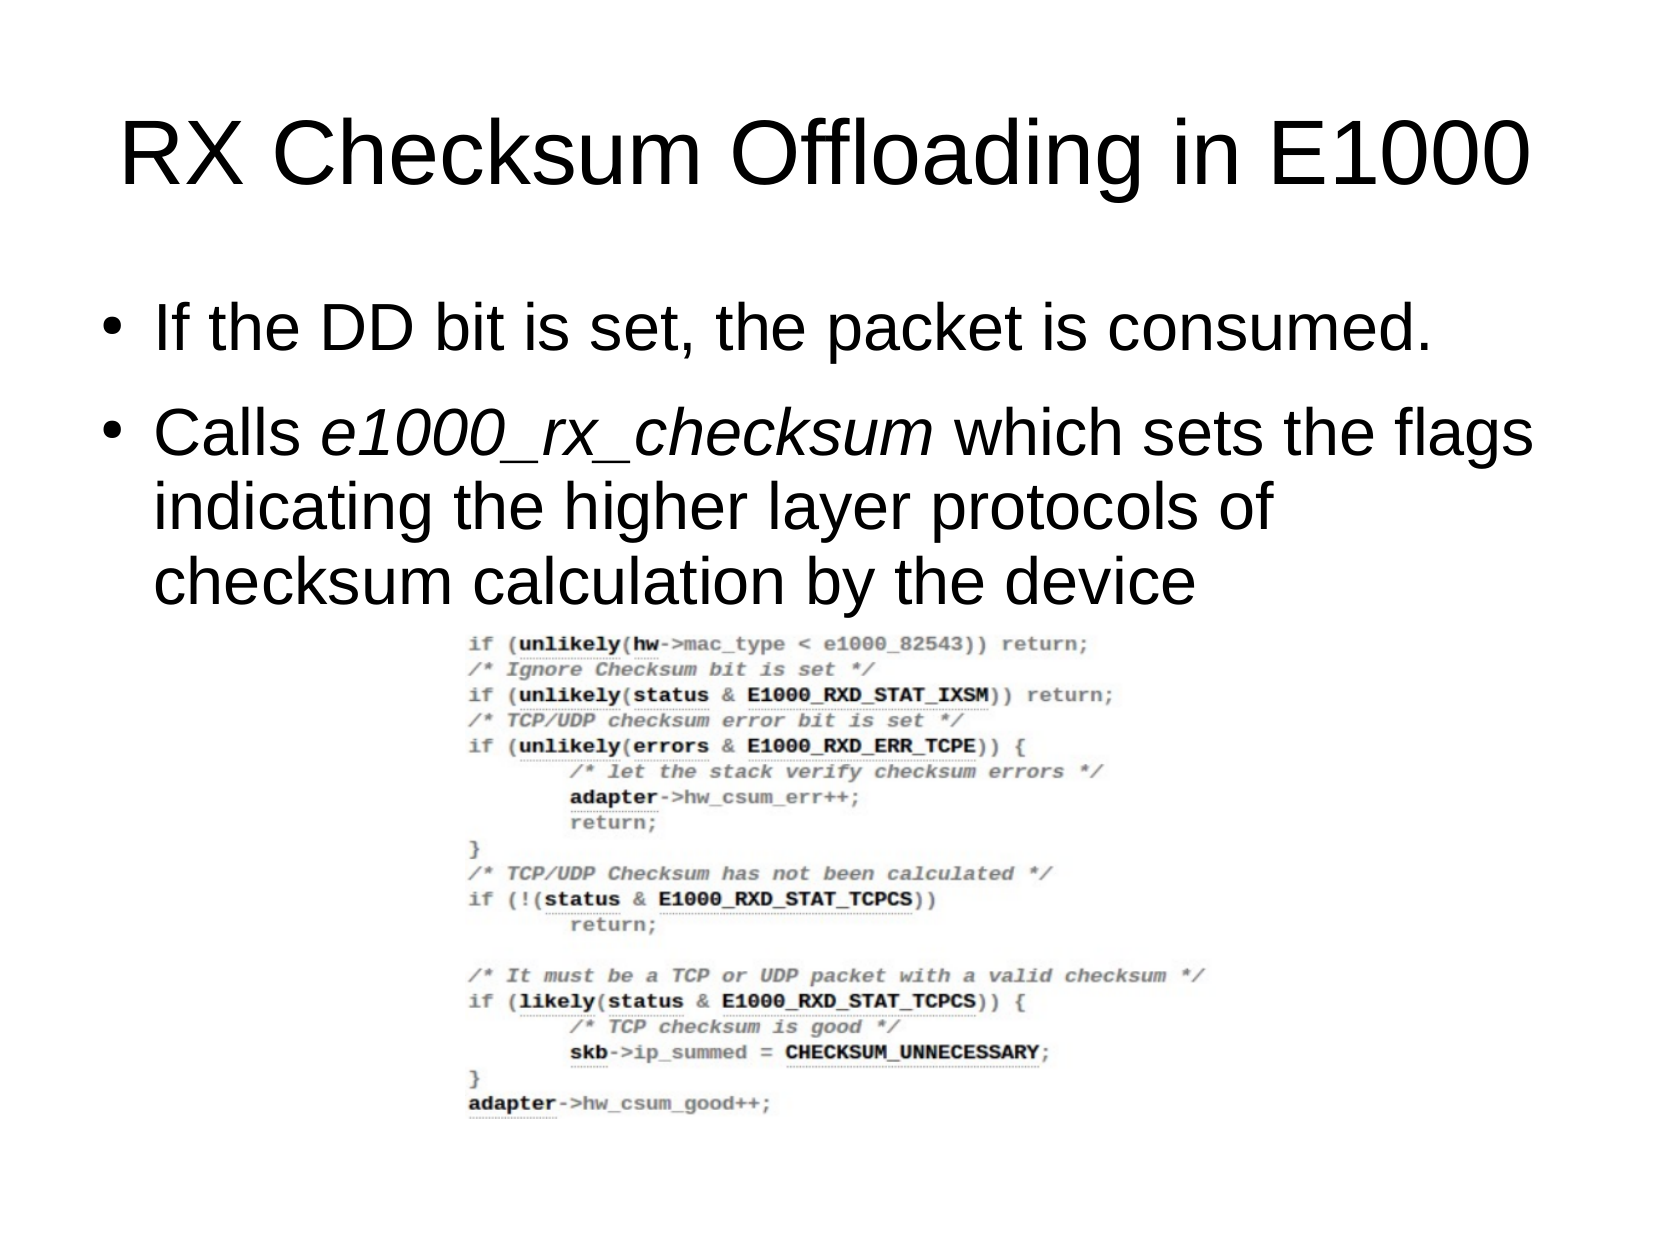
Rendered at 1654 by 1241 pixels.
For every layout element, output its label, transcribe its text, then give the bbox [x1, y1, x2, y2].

picture [465, 629, 1216, 1119]
title RX Checksum Offloading in E1000 [82, 49, 1571, 257]
list If the DD bit is set, the packet is consumed. Calls e1000_rx_checksum which sets the flags indicating the higher layer protocols of checksum calculation by the device [82, 290, 1571, 1010]
